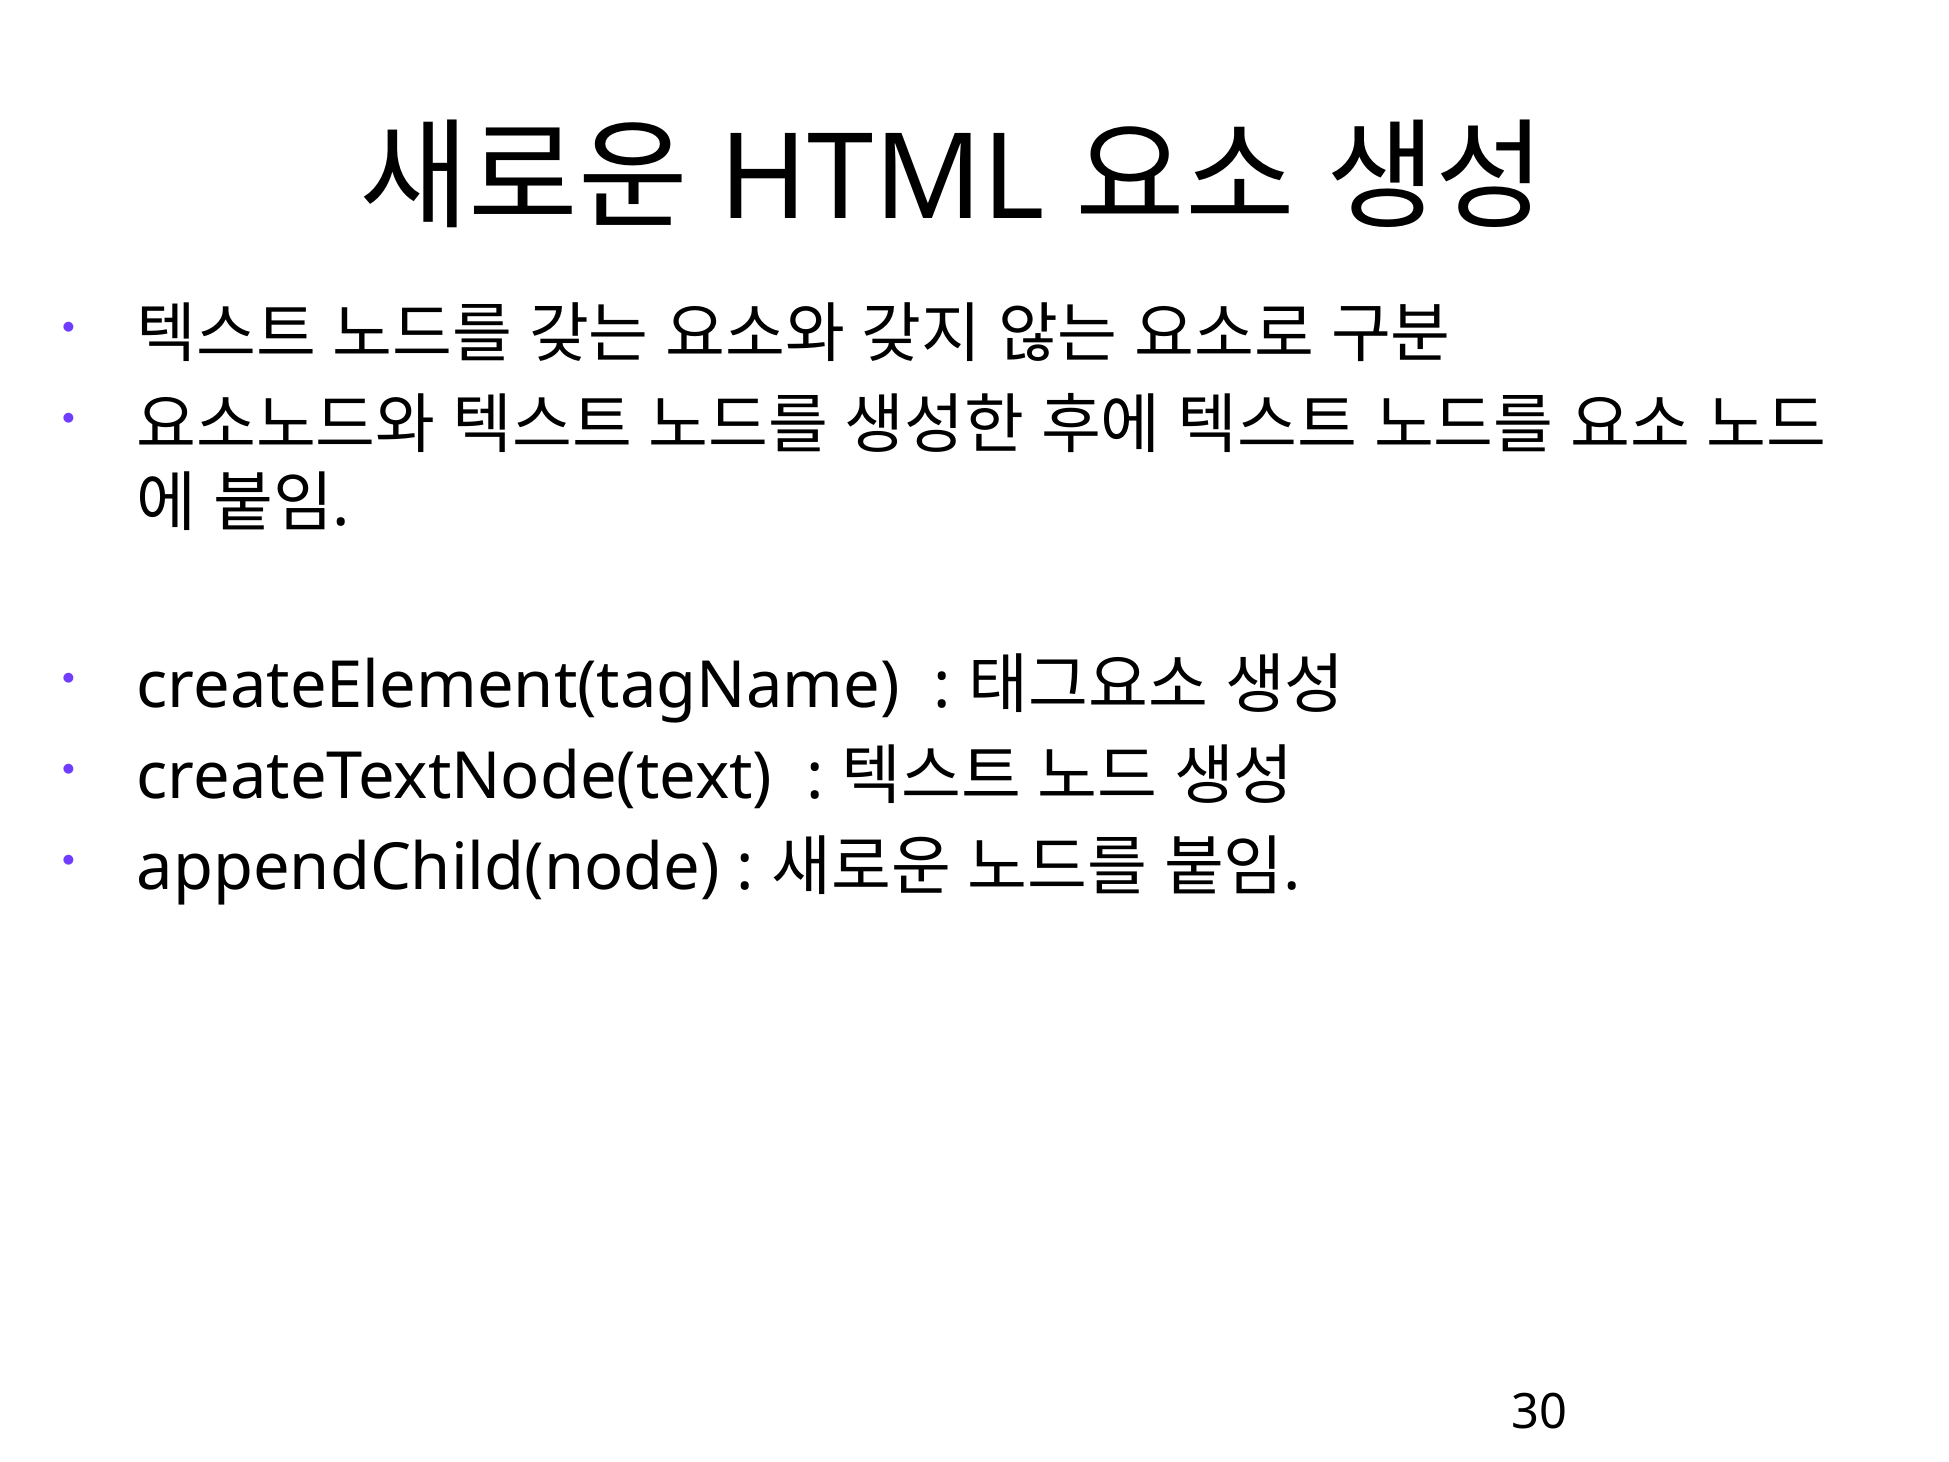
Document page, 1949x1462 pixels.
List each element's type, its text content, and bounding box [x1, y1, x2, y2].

list 텍스트 노드를 갖는 요소와 갖지 않는 요소로 구분 요소노드와 텍스트 노드를 생성한 후에 텍스트 노드를 요소 노드에 붙임. createElement(tagName) : 태그요소 생성 createTextNode(text) : 텍스트 노드 생성 appendChild(node) : 새로운 노드를 붙임. [48, 284, 1897, 1343]
slide_number <숫자> [1496, 1372, 1899, 1462]
title 새로운 HTML 요소 생성 [156, 92, 1749, 255]
